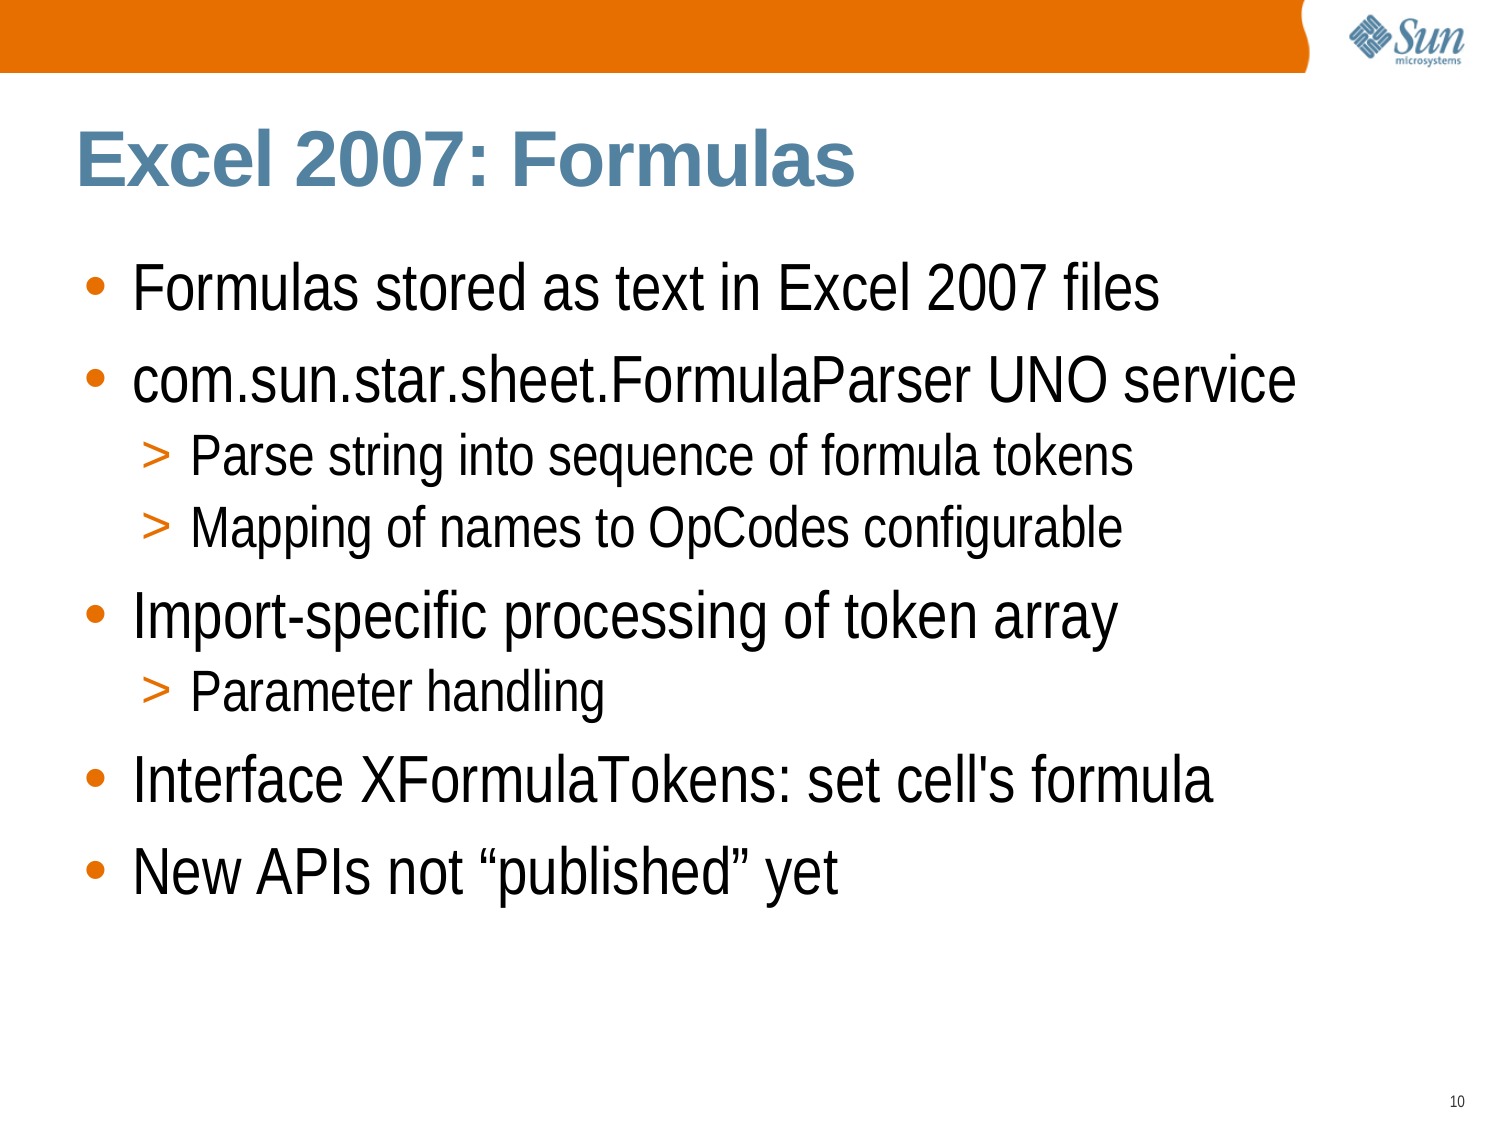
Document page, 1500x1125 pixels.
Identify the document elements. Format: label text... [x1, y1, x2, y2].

title Excel 2007: Formulas [75, 123, 1437, 227]
picture [0, 0, 1500, 73]
list Formulas stored as text in Excel 2007 files com.sun.star.sheet.FormulaParser UNO service Parse string into sequence of formula tokens Mapping of names to OpCodes configurable Import-specific processing of token array Parameter handling Interface XFormulaTokens: set cell's formula New APIs not “published” yet [64, 258, 1401, 1062]
